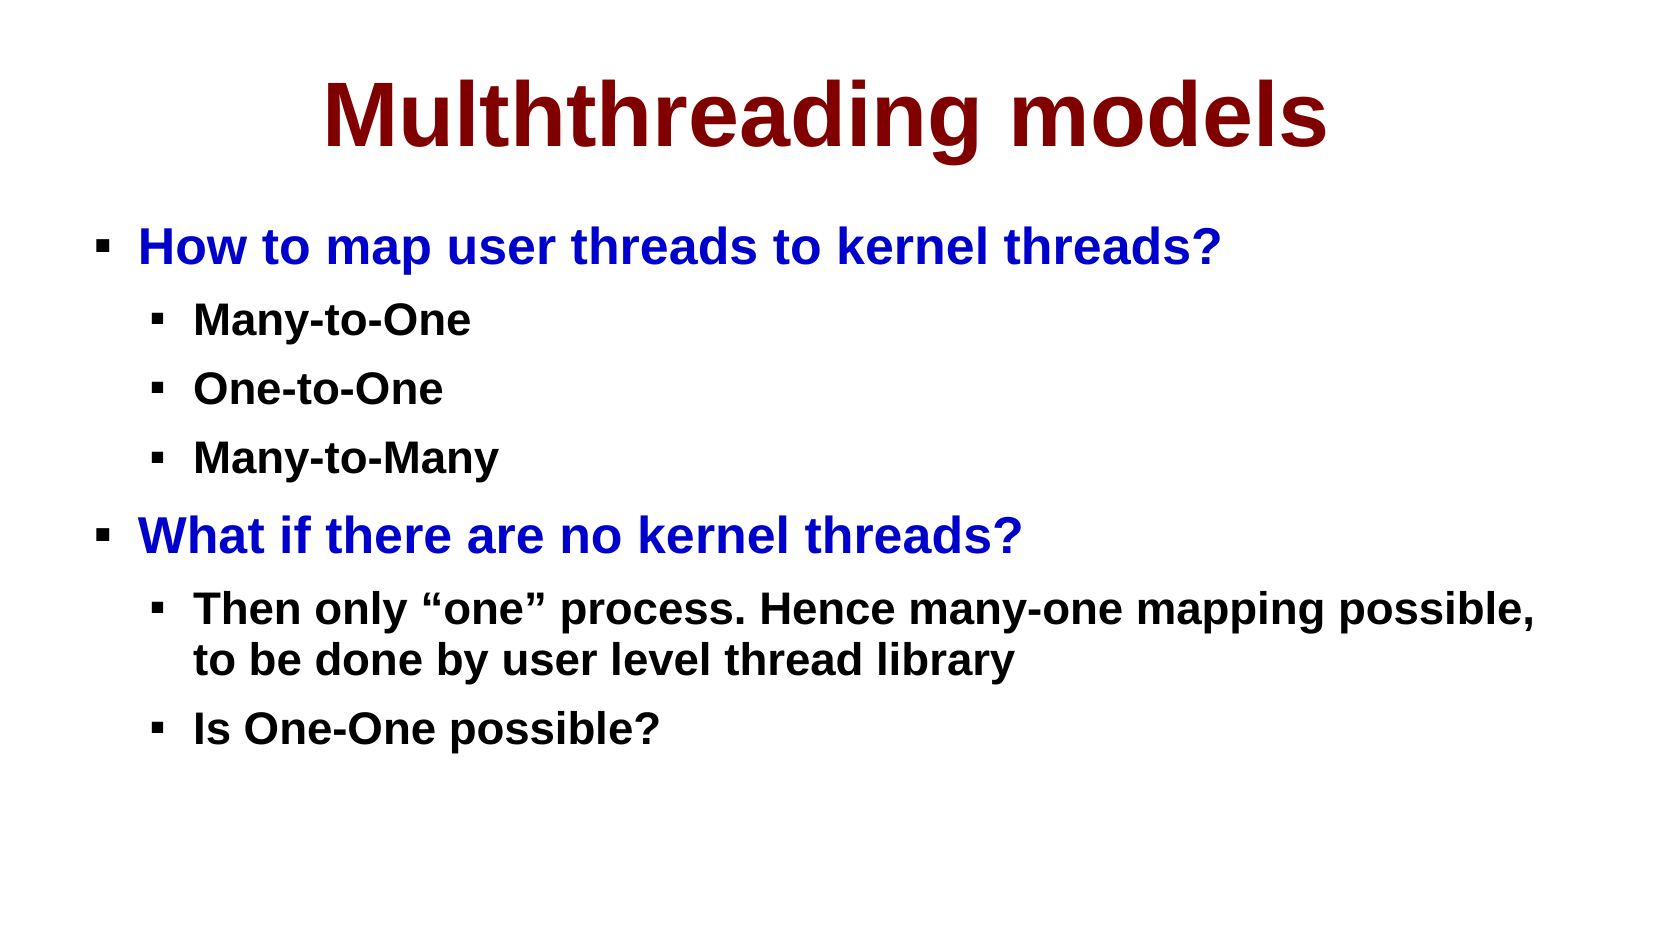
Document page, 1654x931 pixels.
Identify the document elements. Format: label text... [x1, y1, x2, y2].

list How to map user threads to kernel threads? Many-to-One One-to-One Many-to-Many What if there are no kernel threads? Then only “one” process. Hence many-one mapping possible, to be done by user level thread library Is One-One possible? [82, 217, 1571, 757]
title Mulththreading models [82, 37, 1571, 193]
